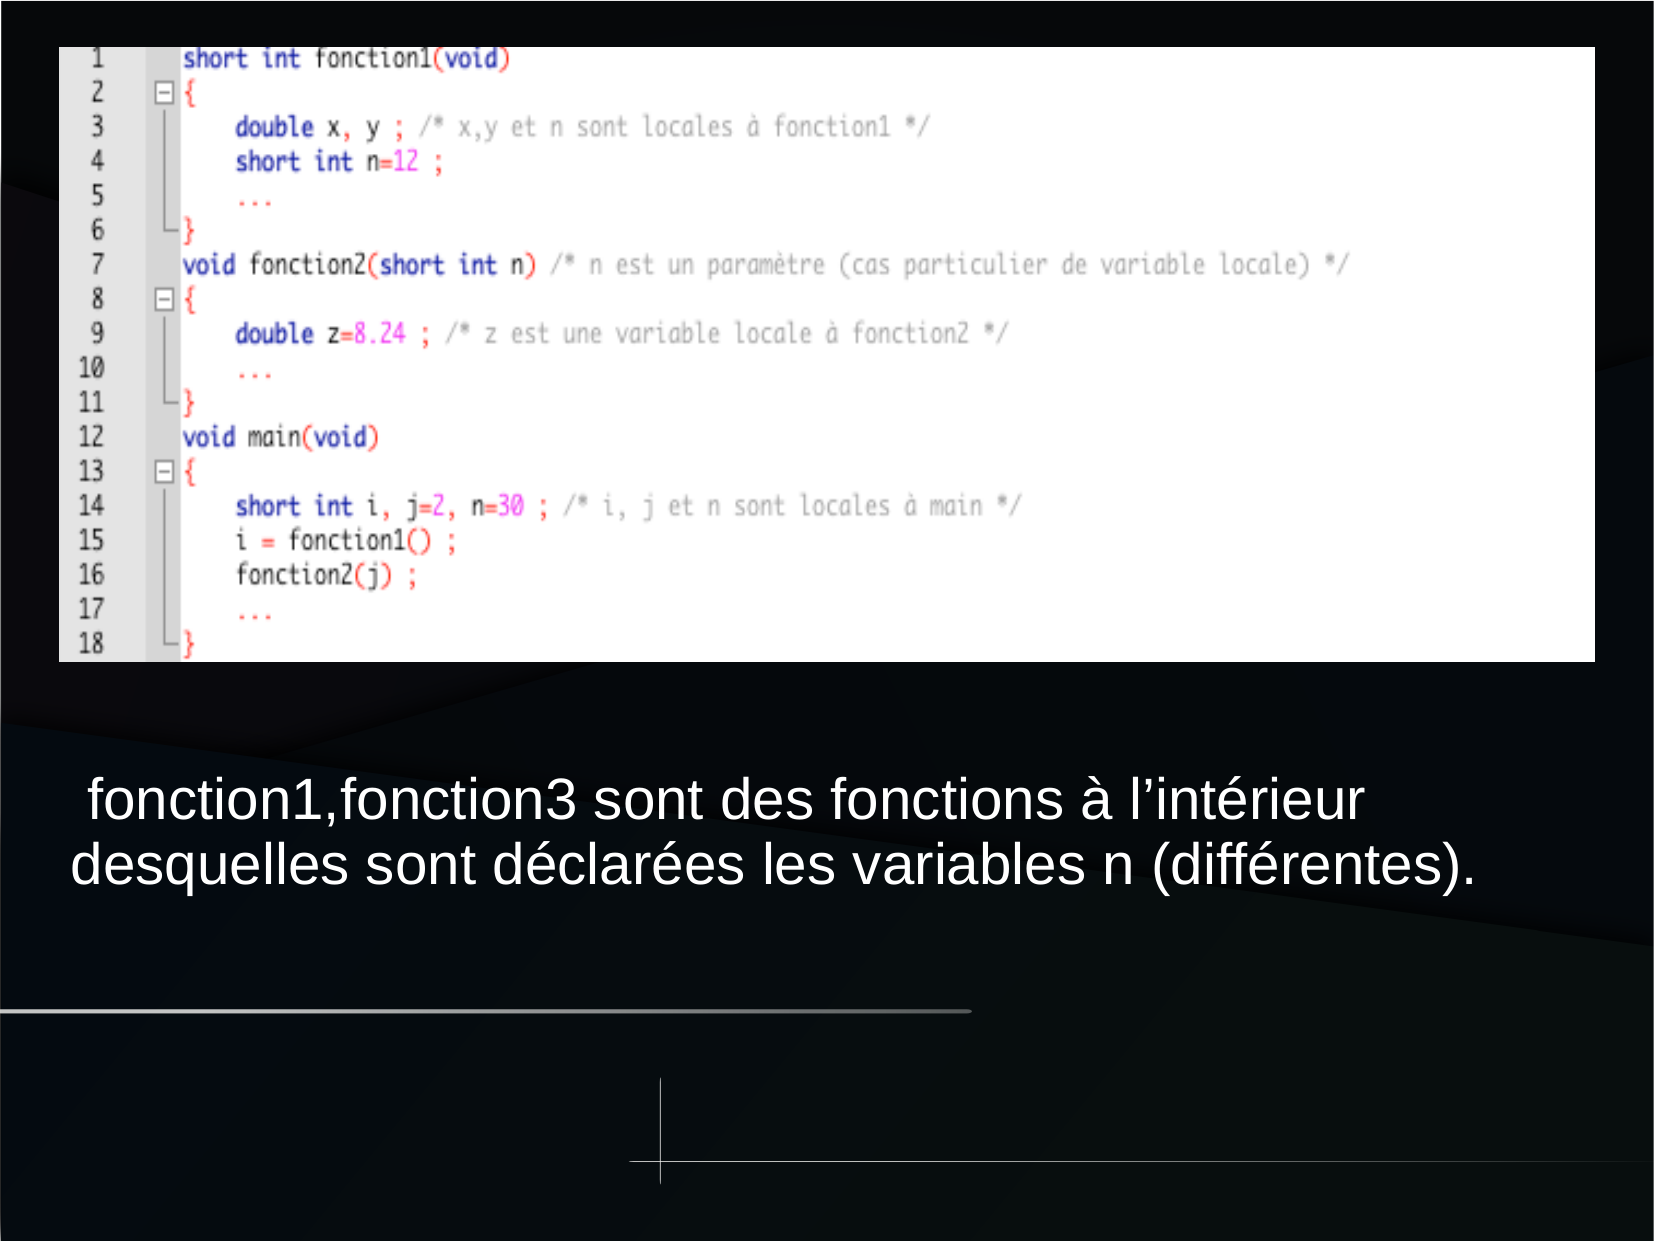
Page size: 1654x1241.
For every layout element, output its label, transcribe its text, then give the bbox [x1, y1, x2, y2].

title fonction1,fonction3 sont des fonctions à l’intérieur desquelles sont déclarées les variables n (différentes). [70, 694, 1595, 969]
picture [0, 0, 1654, 1241]
